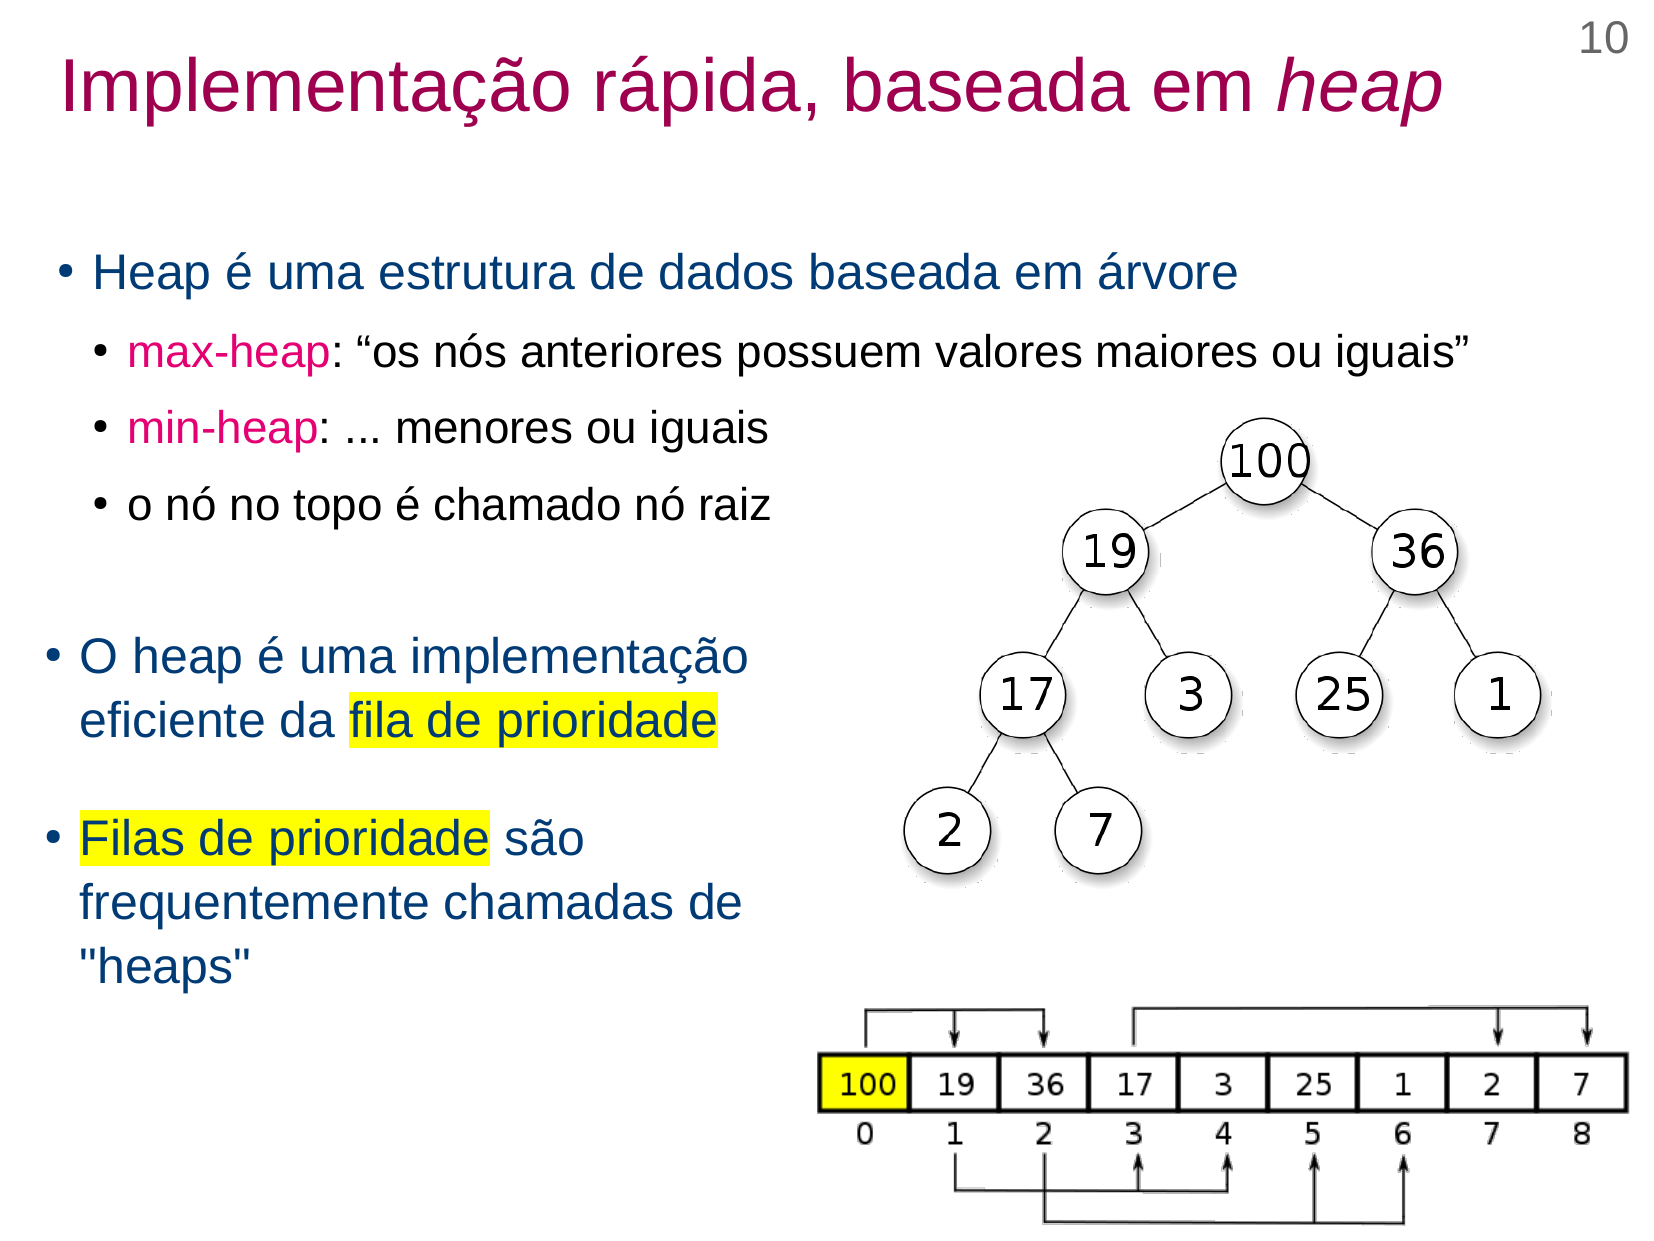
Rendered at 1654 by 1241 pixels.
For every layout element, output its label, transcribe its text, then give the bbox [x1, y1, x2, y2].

picture [900, 413, 1552, 899]
list O heap é uma implementação eficiente da fila de prioridade Filas de prioridade são frequentemente chamadas de "heaps" [44, 620, 901, 1196]
list Heap é uma estrutura de dados baseada em árvore max-heap: “os nós anteriores possuem valores maiores ou iguais” min-heap: ... menores ou iguais o nó no topo é chamado nó raiz [56, 236, 1593, 591]
title Implementação rápida, baseada em heap [59, 29, 1595, 148]
picture [817, 989, 1639, 1226]
